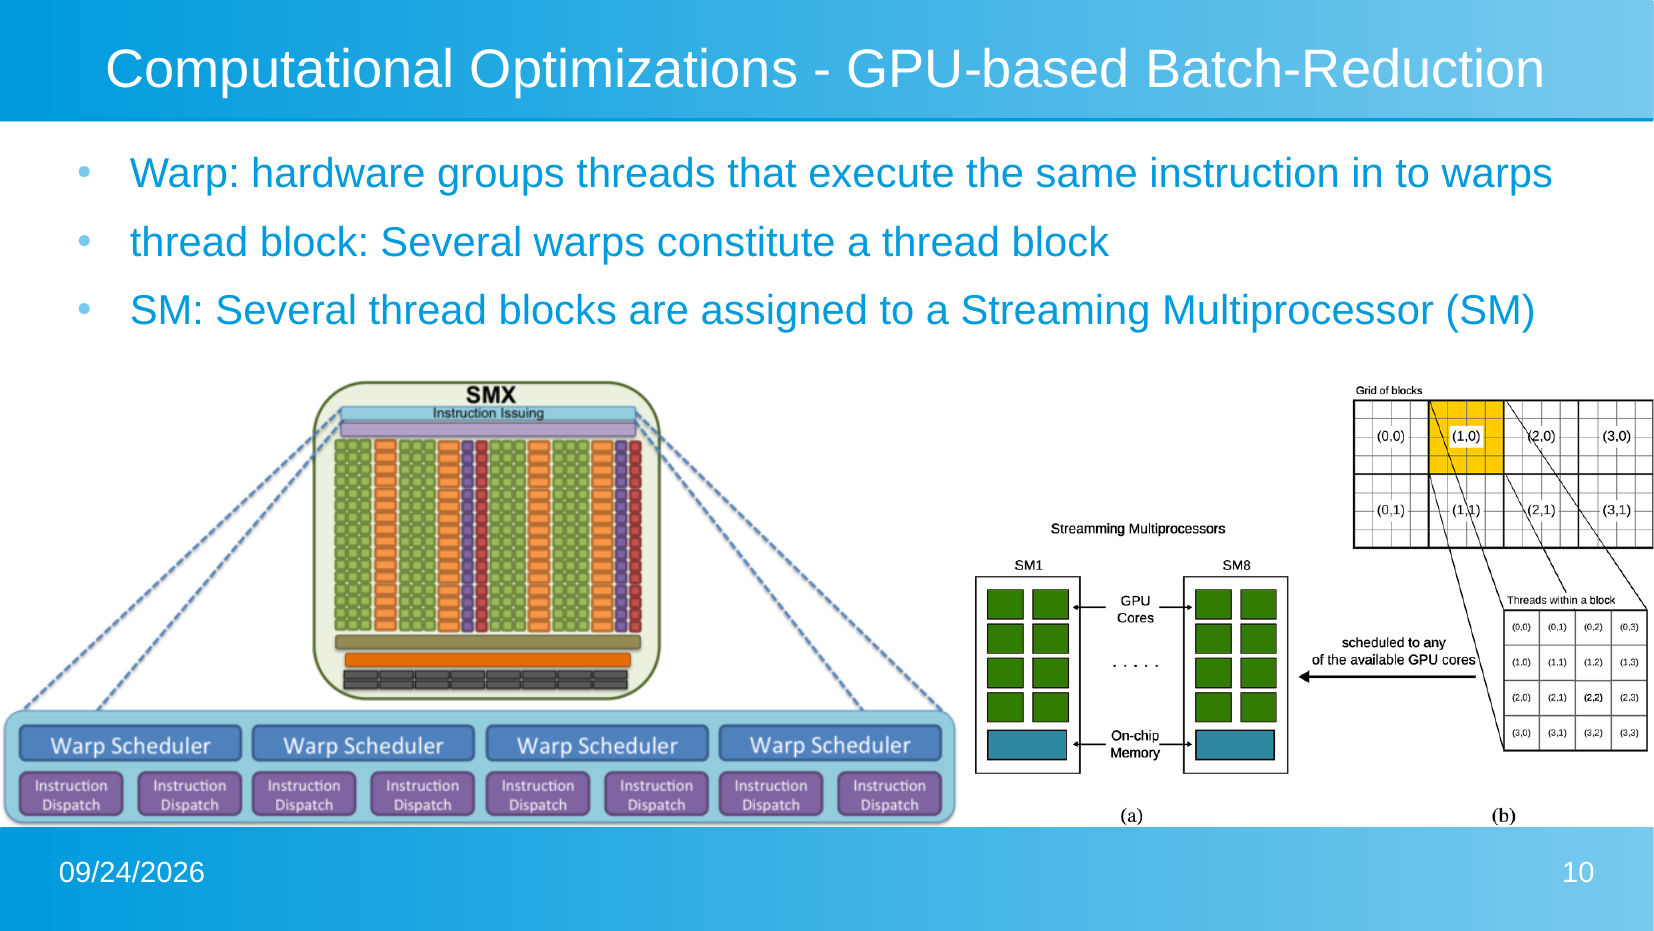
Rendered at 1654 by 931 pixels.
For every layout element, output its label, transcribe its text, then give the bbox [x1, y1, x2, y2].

picture [975, 386, 1654, 826]
title Computational Optimizations - GPU-based Batch-Reduction [59, 29, 1595, 108]
picture [0, 374, 960, 830]
list Warp: hardware groups threads that execute the same instruction in to warps thread block: Several warps constitute a thread block SM: Several thread blocks are assigned to a Streaming Multiprocessor (SM) [59, 150, 1595, 741]
